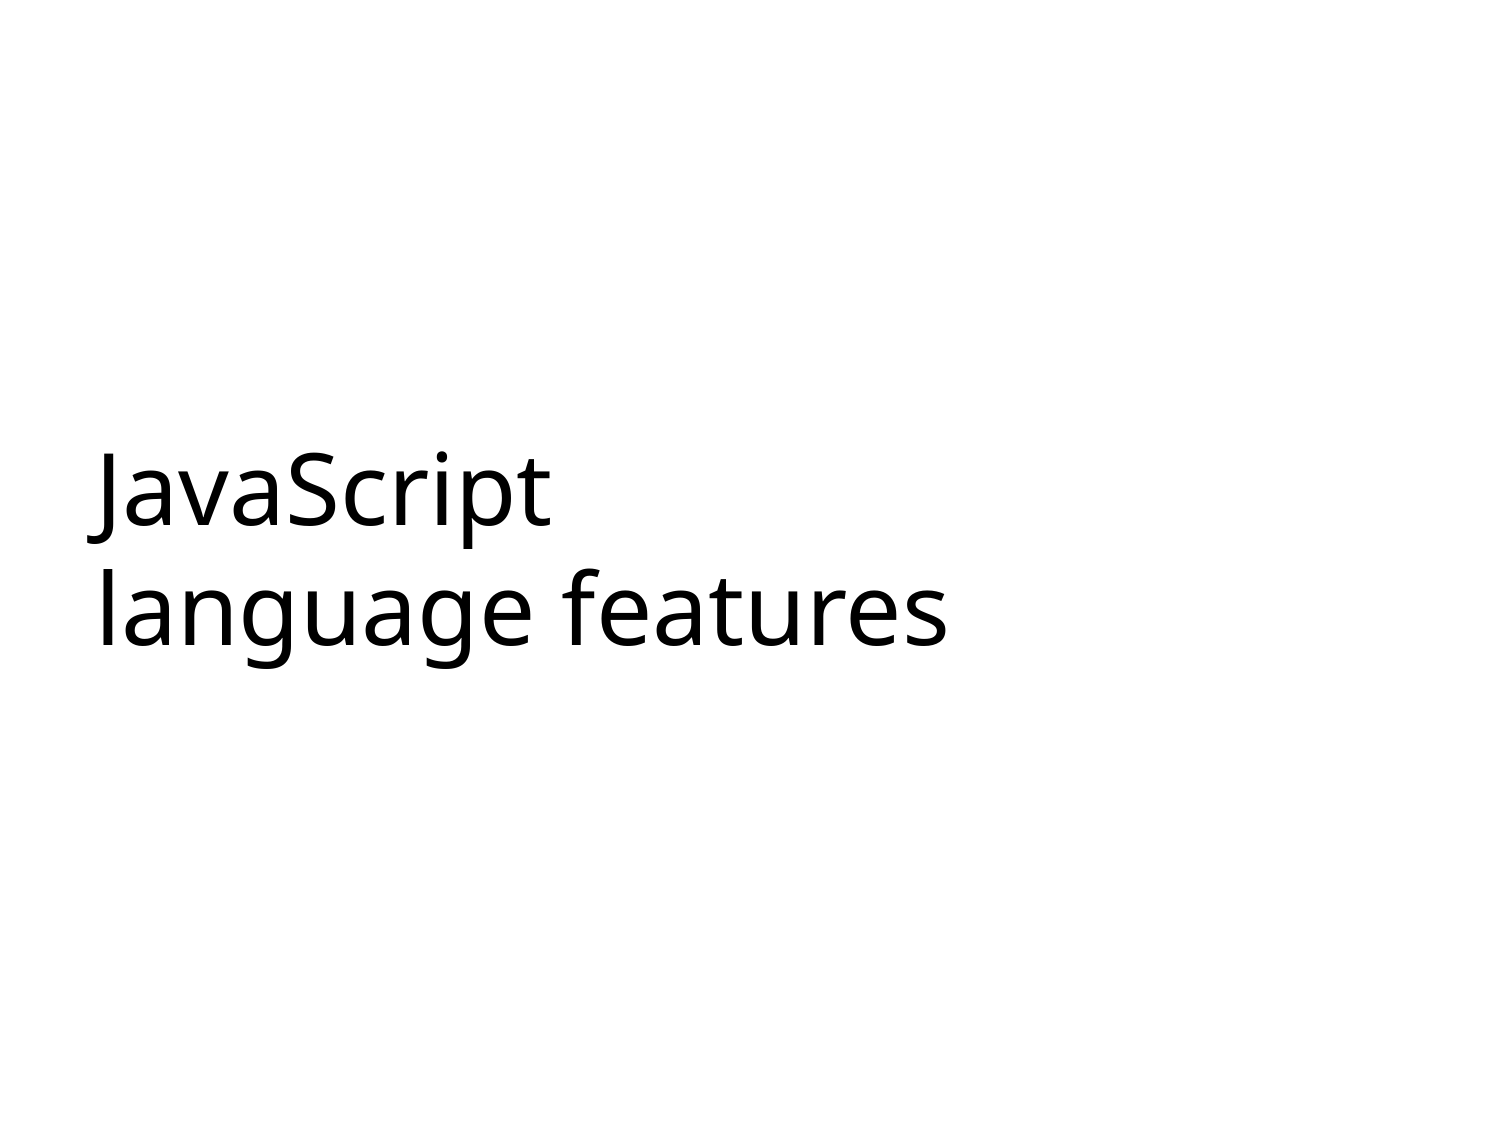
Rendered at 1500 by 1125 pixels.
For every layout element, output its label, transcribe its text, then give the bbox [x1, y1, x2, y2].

title JavaScript language features [80, 98, 1125, 994]
